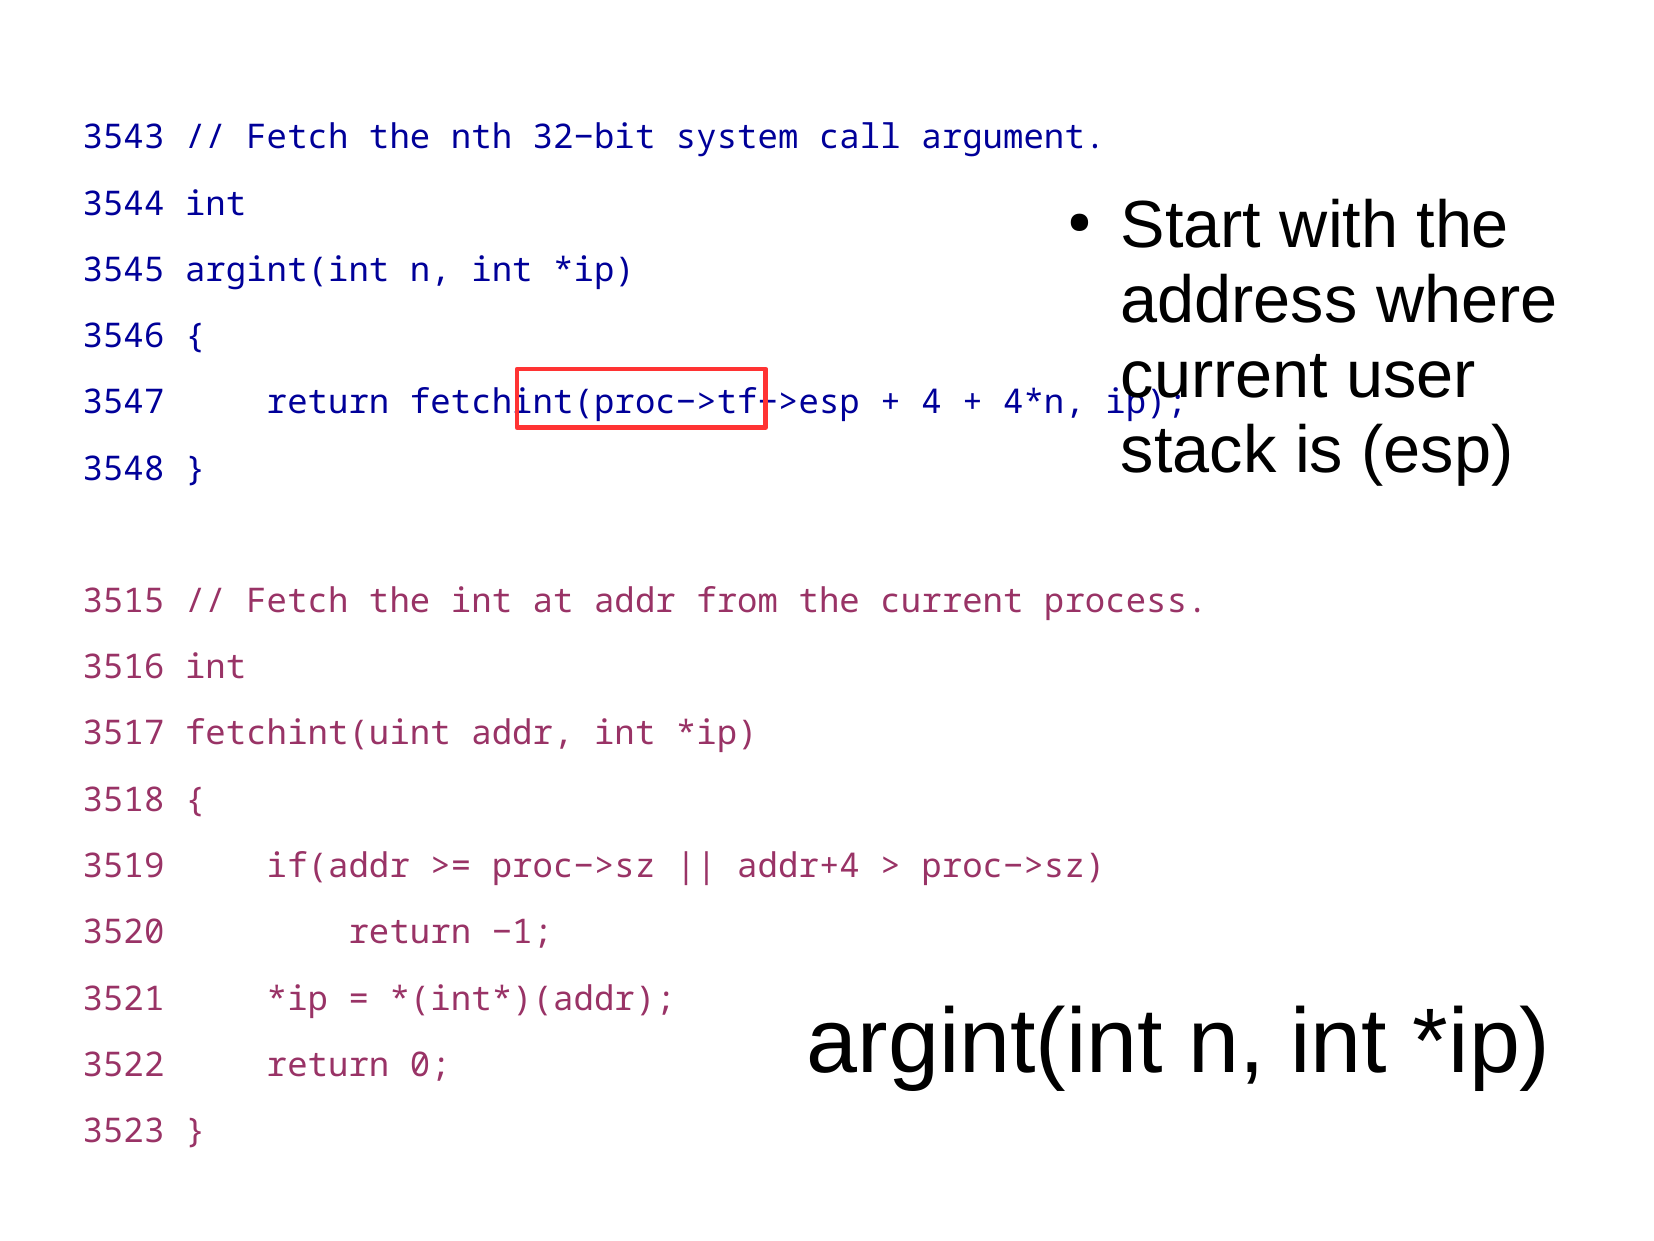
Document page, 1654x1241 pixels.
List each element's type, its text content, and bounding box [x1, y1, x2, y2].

list 3543 // Fetch the nth 32−bit system call argument. 3544 int 3545 argint(int n, int *ip) 3546 { 3547 return fetchint(proc−>tf−>esp + 4 + 4*n, ip); 3548 } 3515 // Fetch the int at addr from the current process. 3516 int 3517 fetchint(uint addr, int *ip) 3518 { 3519 if(addr >= proc−>sz || addr+4 > proc−>sz) 3520 return −1; 3521 *ip = *(int*)(addr); 3522 return 0; 3523 } [82, 112, 1571, 1163]
list Start with the address where current user stack is (esp) [1050, 187, 1576, 676]
